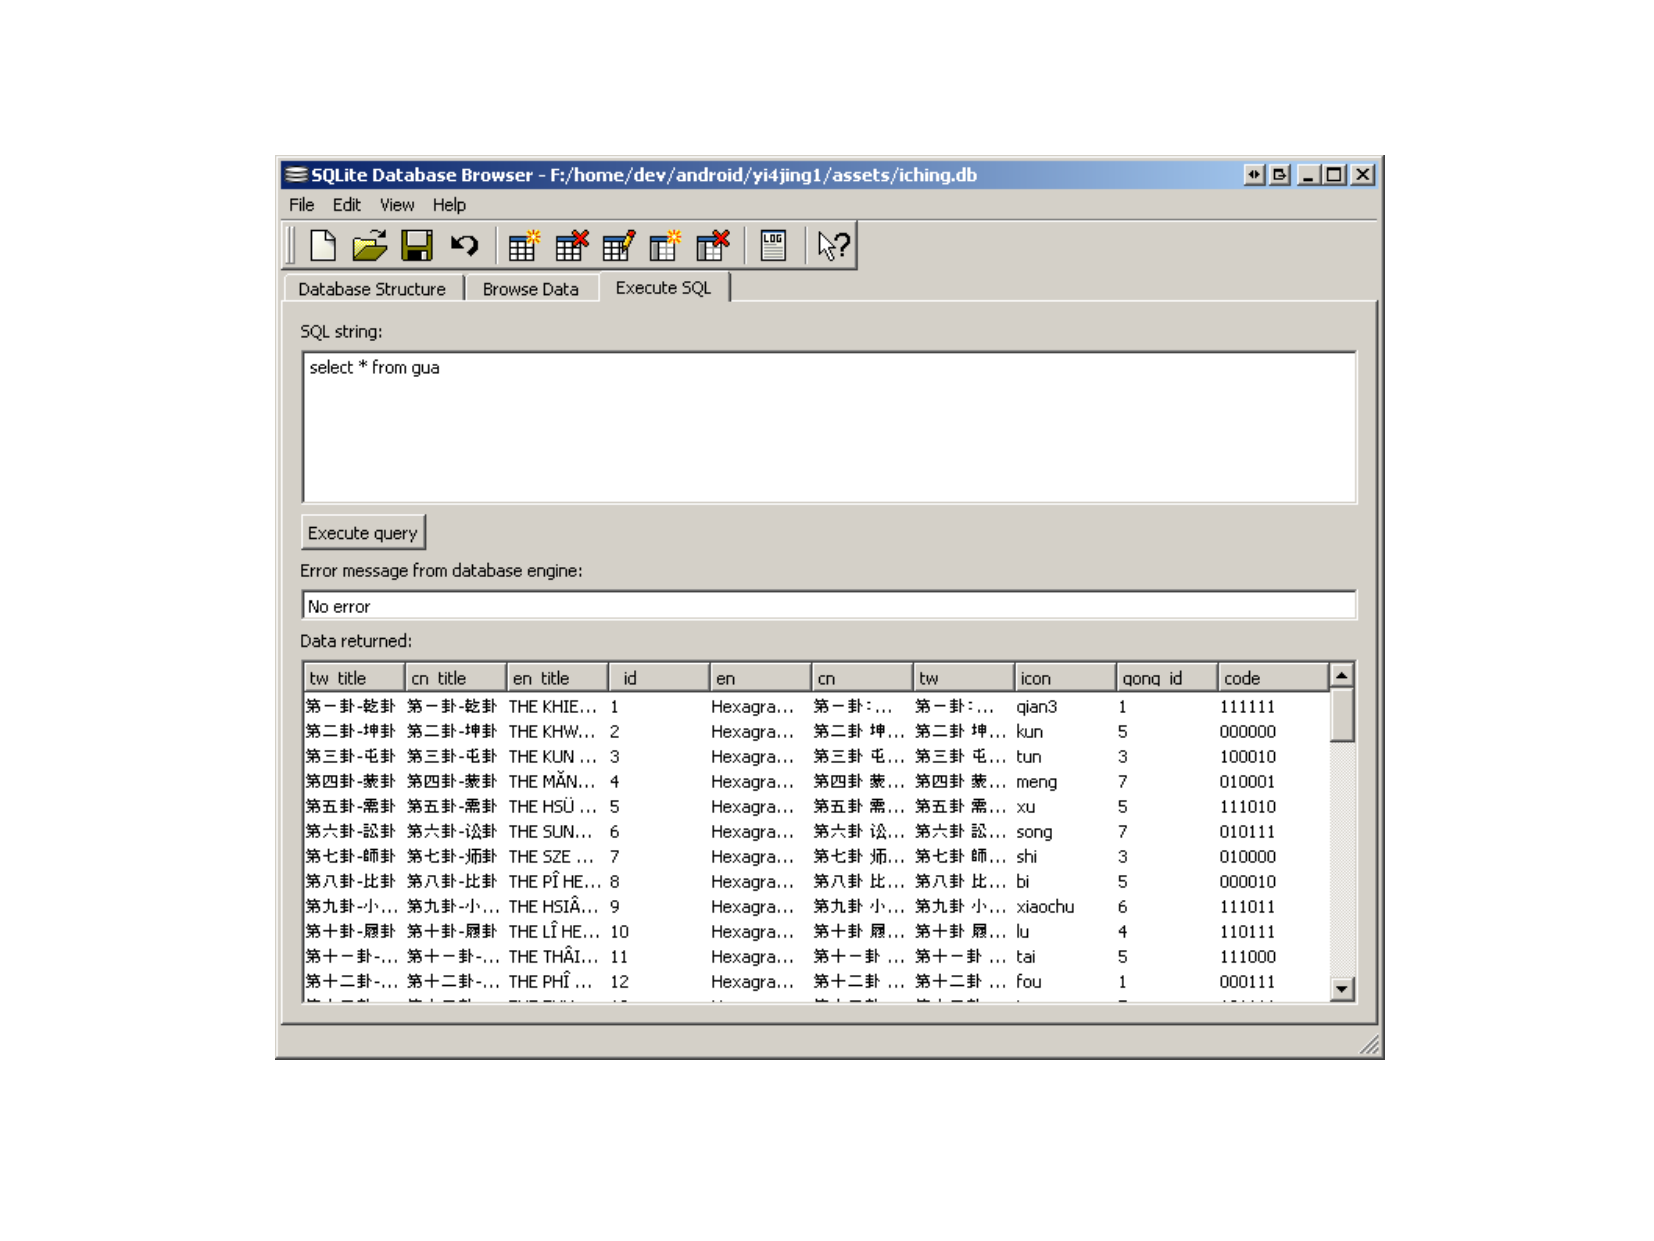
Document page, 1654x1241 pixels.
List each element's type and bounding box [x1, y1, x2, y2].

picture [275, 155, 1385, 1060]
